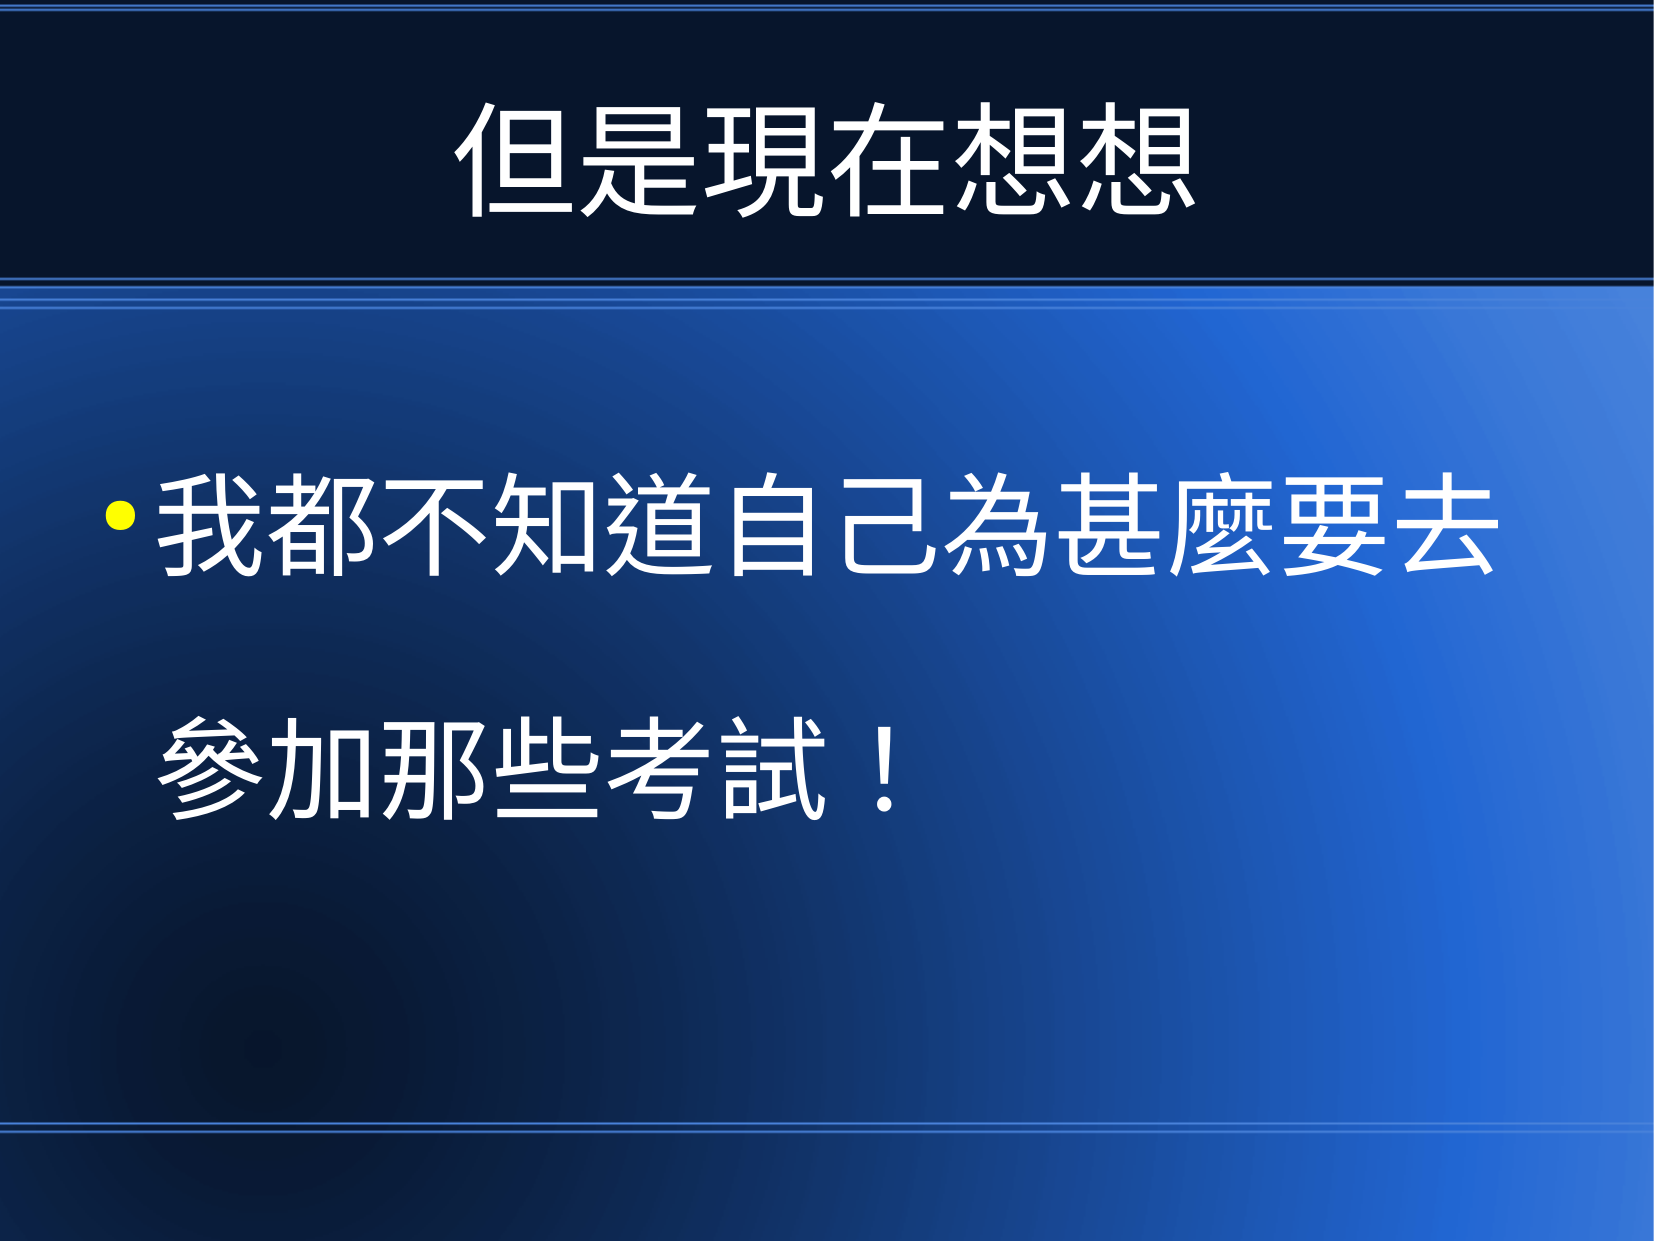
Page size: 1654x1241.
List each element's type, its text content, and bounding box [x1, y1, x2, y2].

title 但是現在想想 [82, 49, 1571, 257]
list 我都不知道自己為甚麼要去參加那些考試！ [82, 355, 1571, 1241]
picture [0, 0, 1654, 1241]
